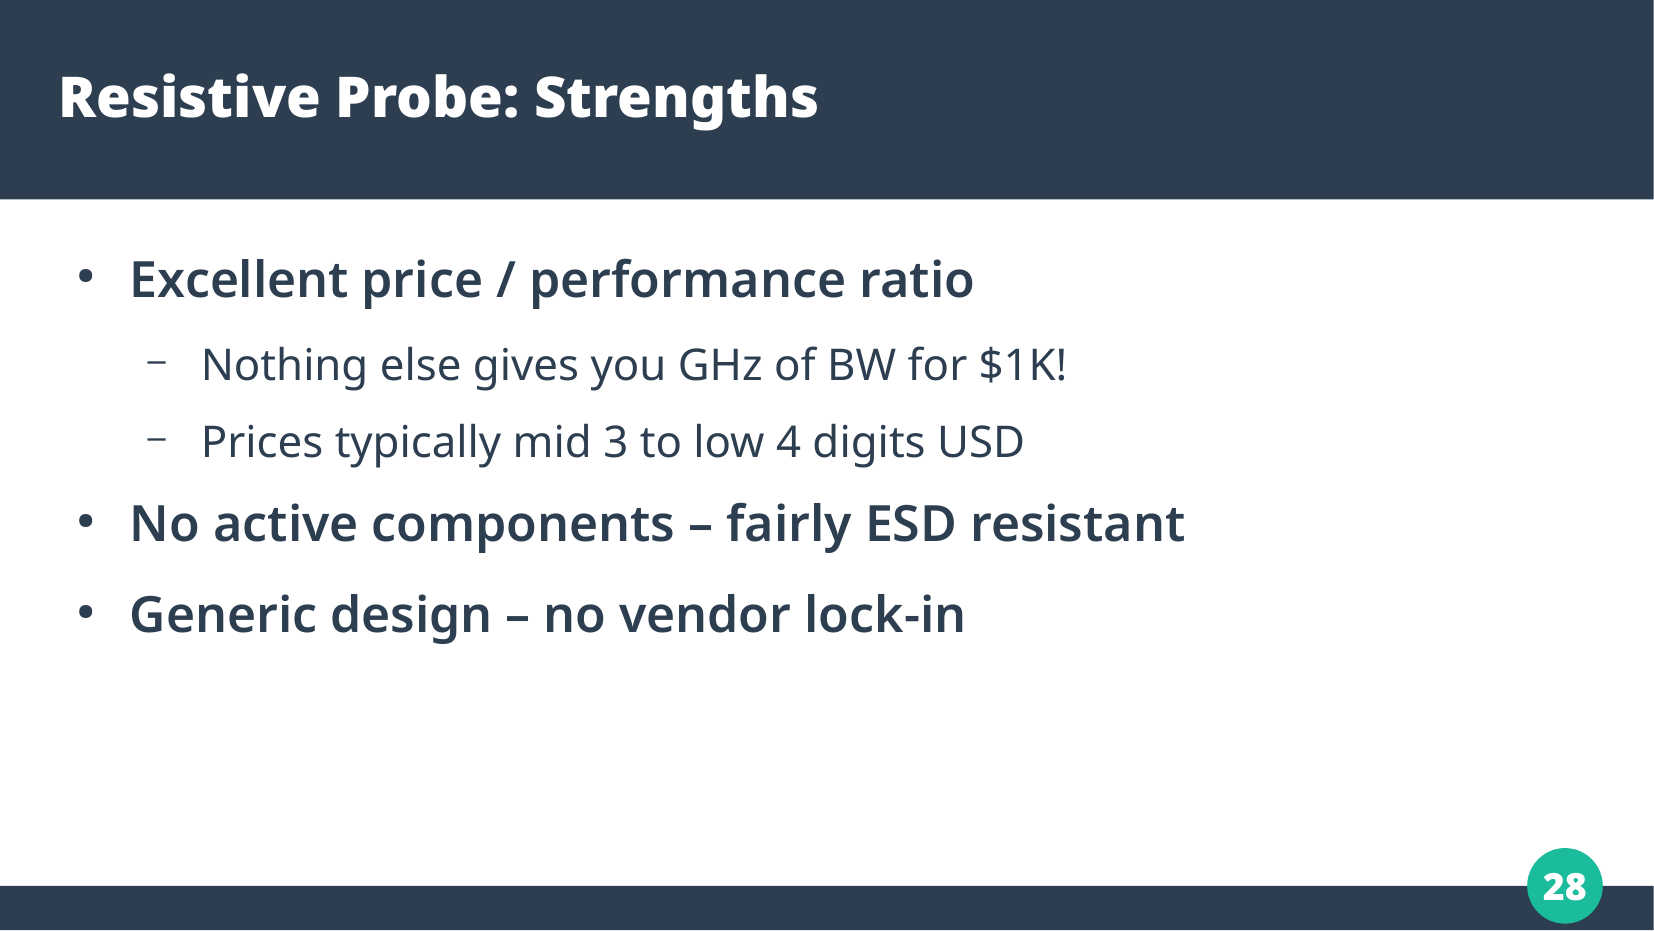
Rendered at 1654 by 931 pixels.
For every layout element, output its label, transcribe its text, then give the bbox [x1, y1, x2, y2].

list Excellent price / performance ratio Nothing else gives you GHz of BW for $1K! Prices typically mid 3 to low 4 digits USD No active components – fairly ESD resistant Generic design – no vendor lock-in [59, 243, 1595, 864]
title Resistive Probe: Strengths [59, 37, 1595, 155]
